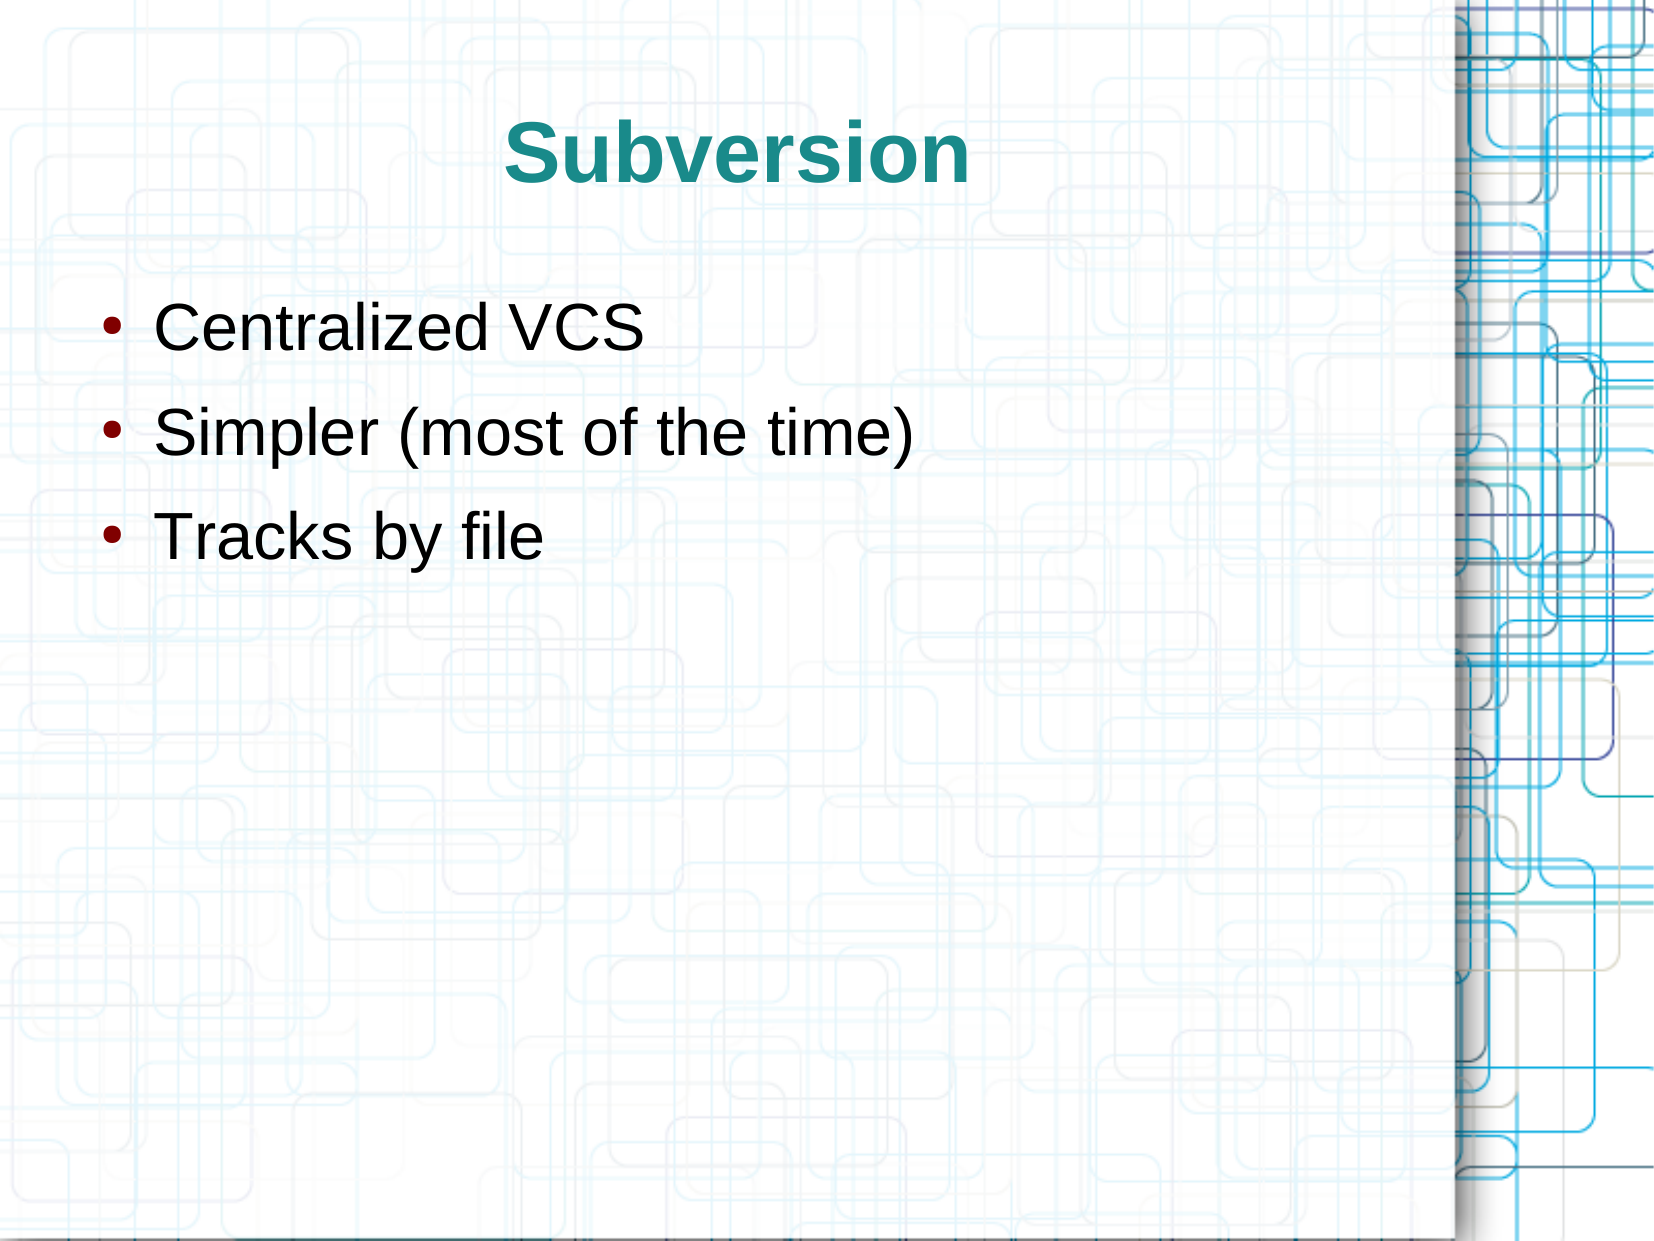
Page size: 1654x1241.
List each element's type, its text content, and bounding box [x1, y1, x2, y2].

list Centralized VCS Simpler (most of the time) Tracks by file [82, 290, 1418, 1010]
picture [0, 0, 1654, 1241]
title Subversion [59, 49, 1418, 257]
